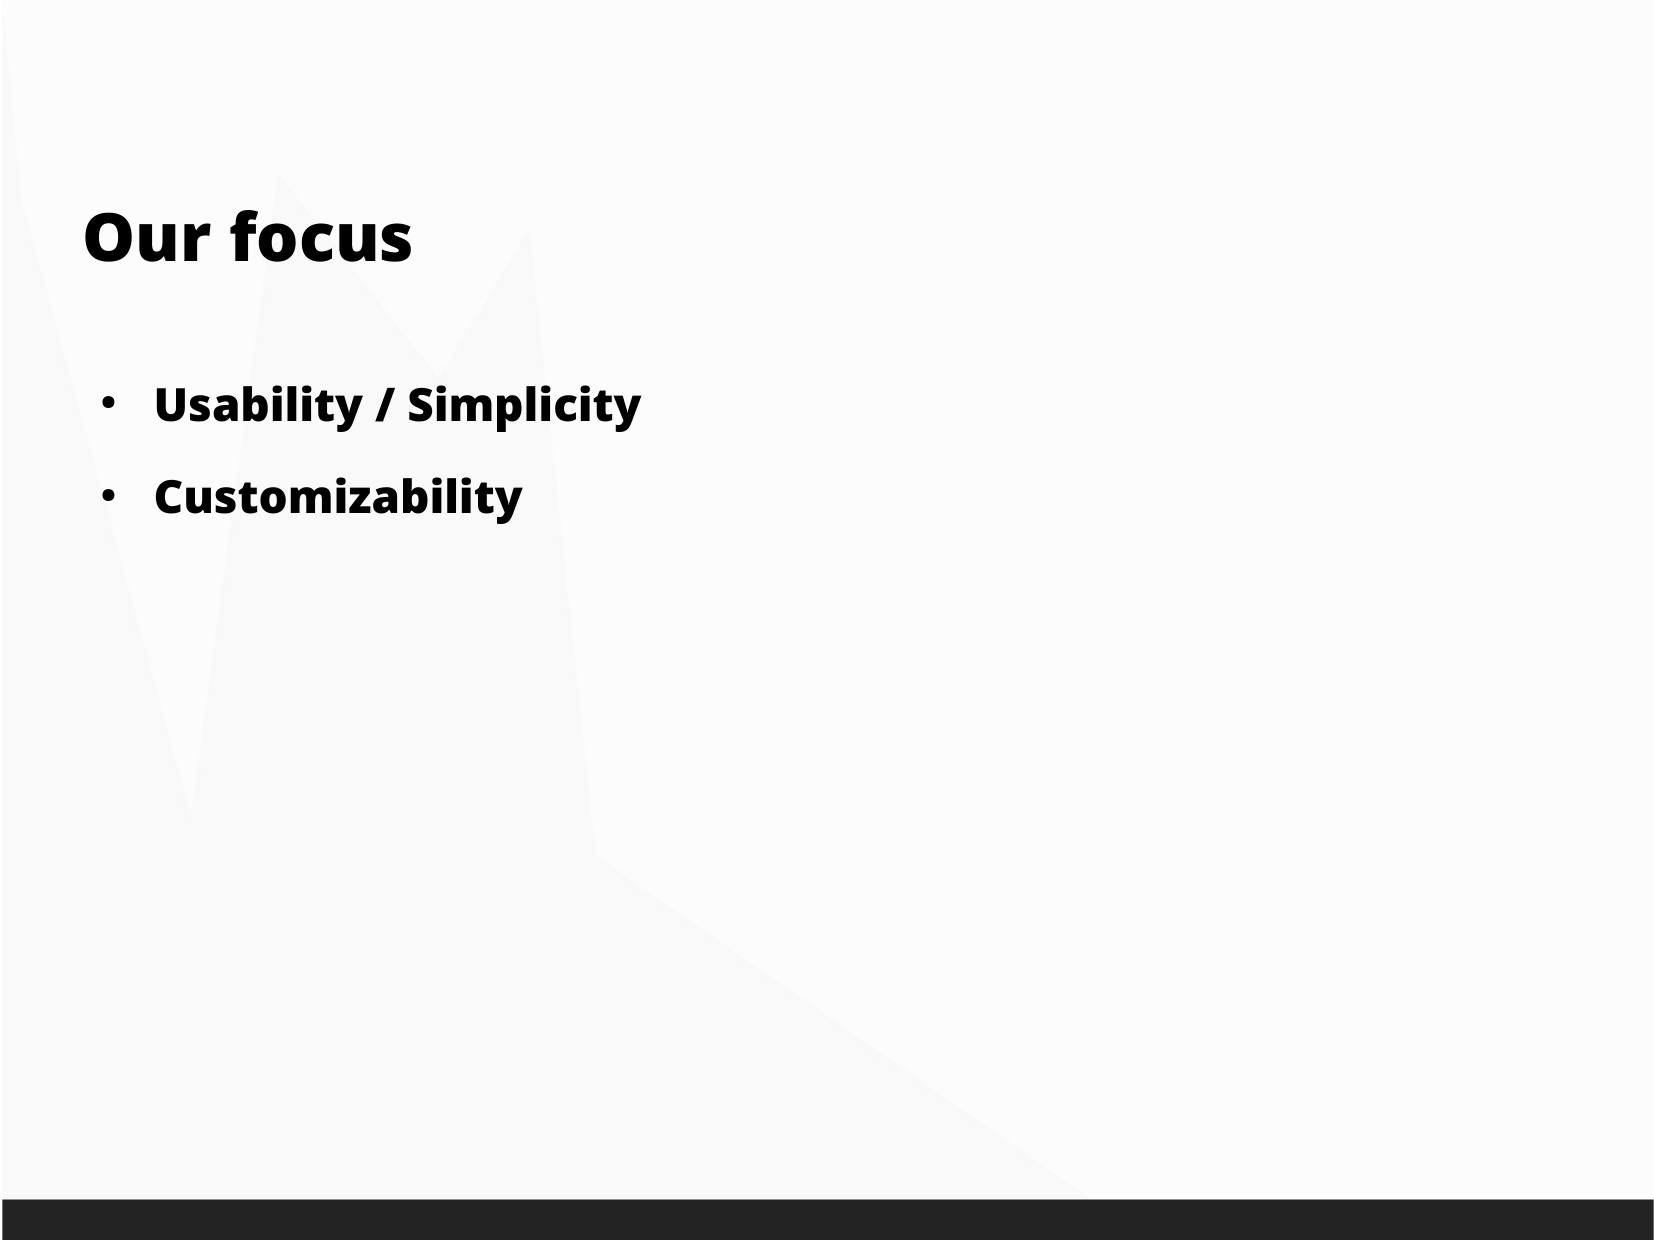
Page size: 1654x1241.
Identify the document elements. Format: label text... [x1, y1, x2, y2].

picture [2, 0, 1654, 1241]
list Usability / Simplicity Customizability [82, 372, 1571, 1093]
title Our focus [82, 132, 1571, 340]
